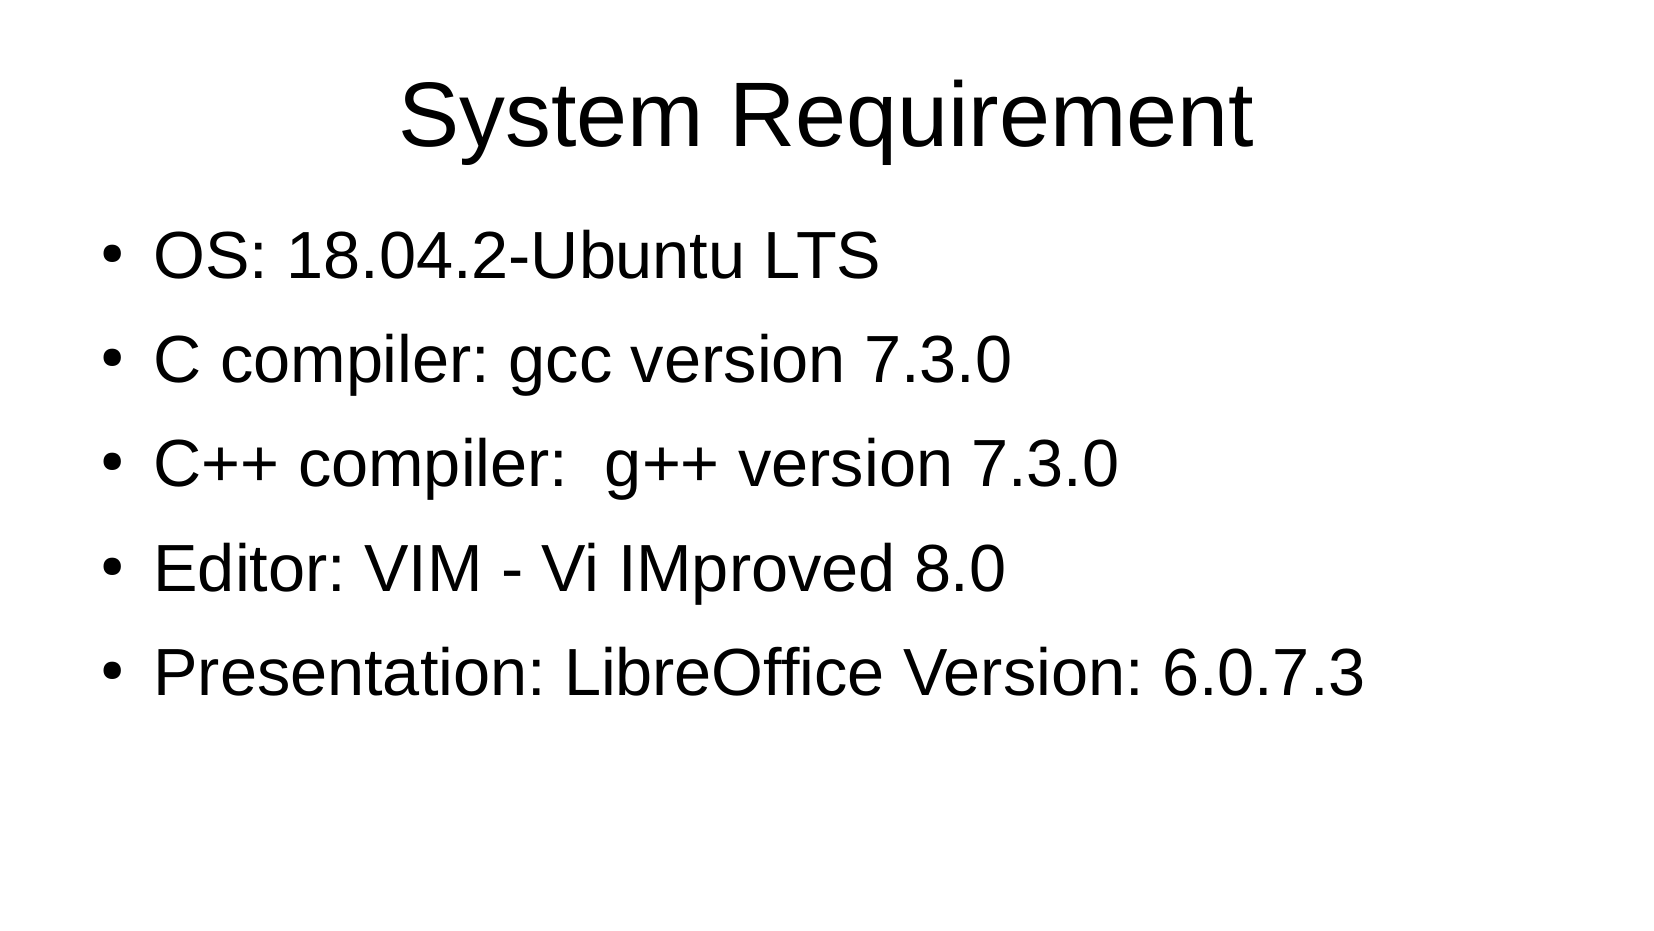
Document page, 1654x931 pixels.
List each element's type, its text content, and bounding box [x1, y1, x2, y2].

title System Requirement [82, 37, 1571, 193]
list OS: 18.04.2-Ubuntu LTS C compiler: gcc version 7.3.0 C++ compiler: g++ version 7.3.0 Editor: VIM - Vi IMproved 8.0 Presentation: LibreOffice Version: 6.0.7.3 [82, 217, 1571, 758]
